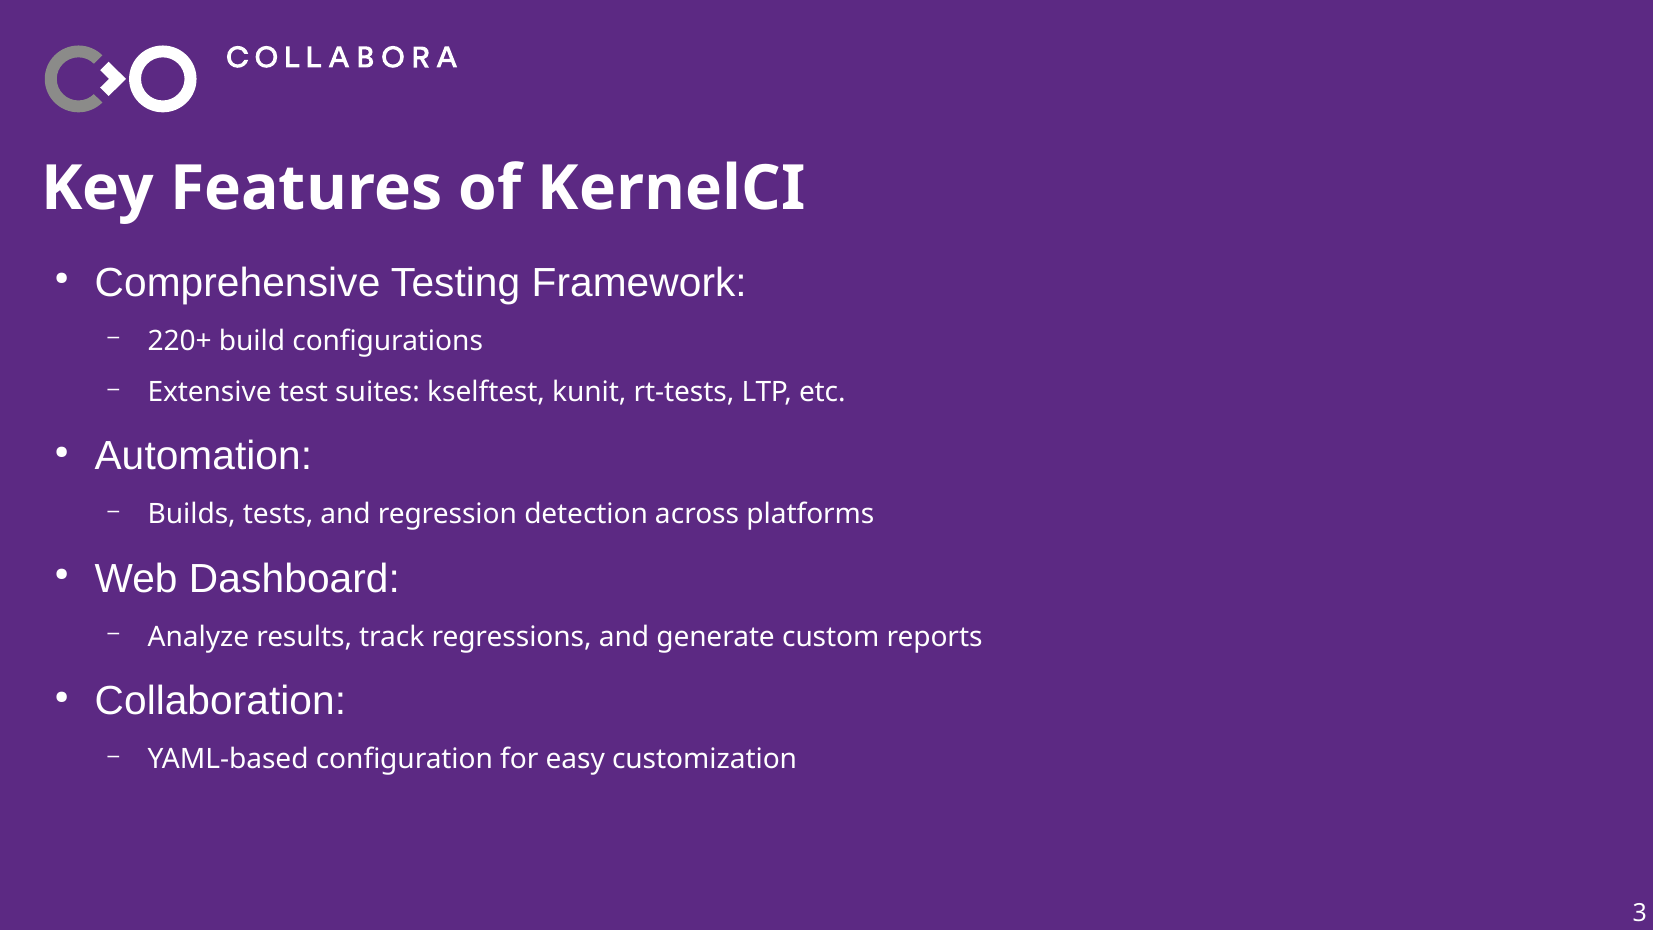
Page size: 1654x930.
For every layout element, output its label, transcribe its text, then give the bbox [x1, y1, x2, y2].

title Key Features of KernelCI [41, 146, 1614, 255]
list Comprehensive Testing Framework: 220+ build configurations Extensive test suites: kselftest, kunit, rt-tests, LTP, etc. Automation: Builds, tests, and regression detection across platforms Web Dashboard: Analyze results, track regressions, and generate custom reports Collaboration: YAML-based configuration for easy customization [41, 255, 1614, 780]
